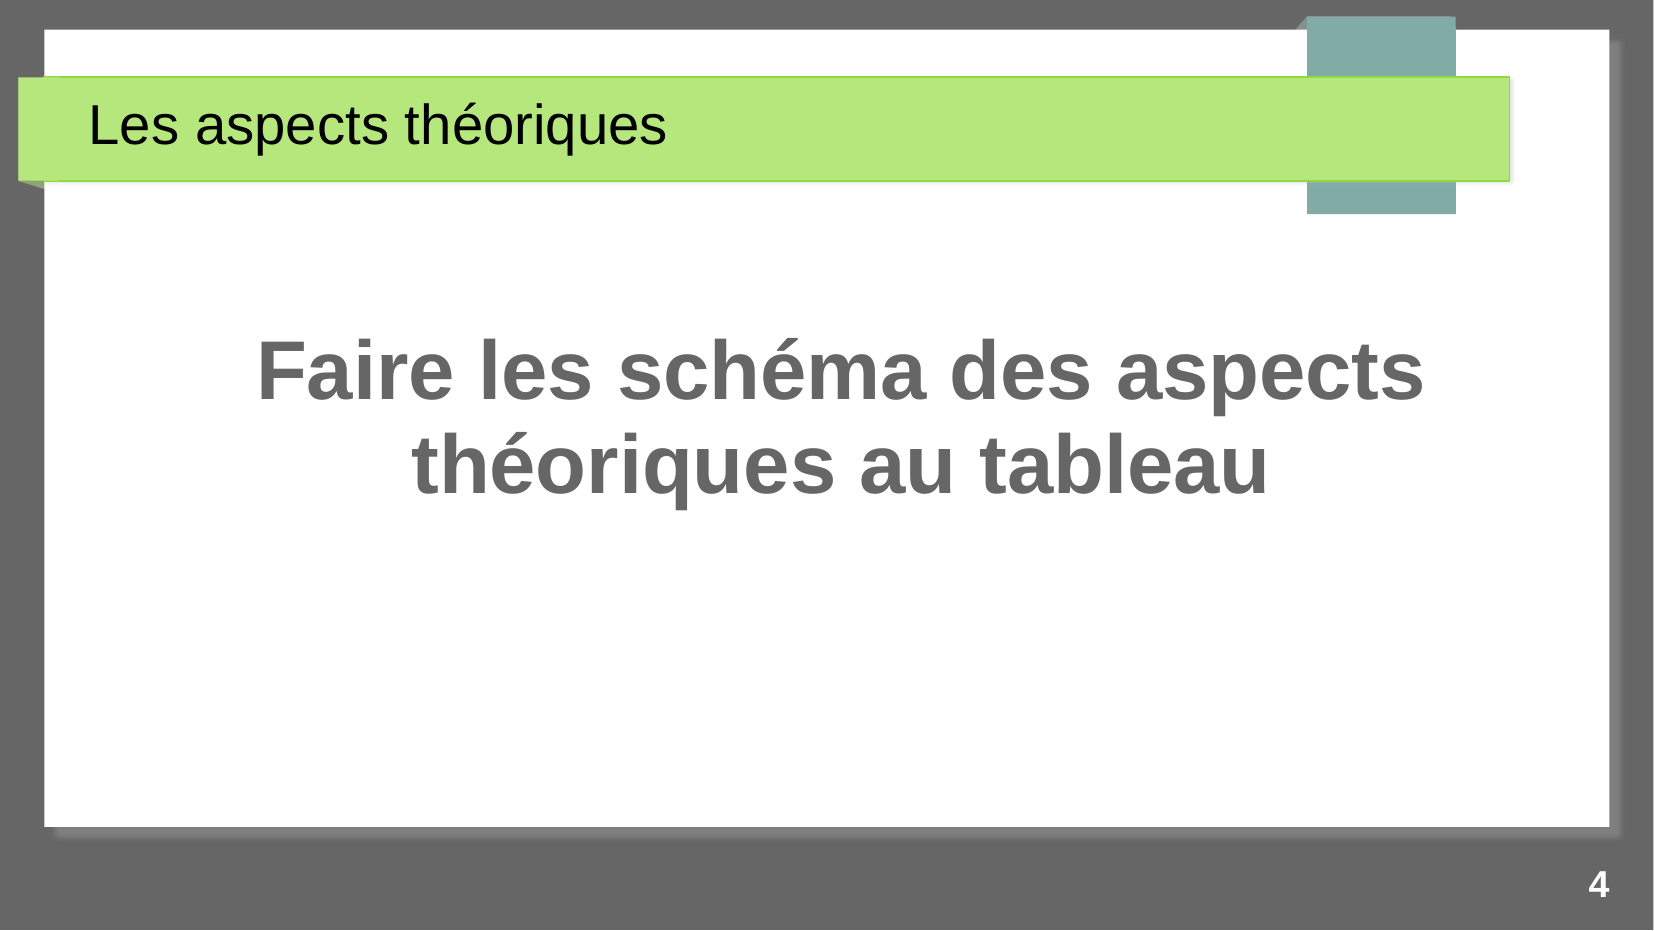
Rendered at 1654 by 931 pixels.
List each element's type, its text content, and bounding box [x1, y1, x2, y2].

title Les aspects théoriques [88, 73, 1506, 178]
list Faire les schéma des aspects théoriques au tableau [177, 324, 1506, 621]
text_box <numéro> [974, 856, 1625, 916]
